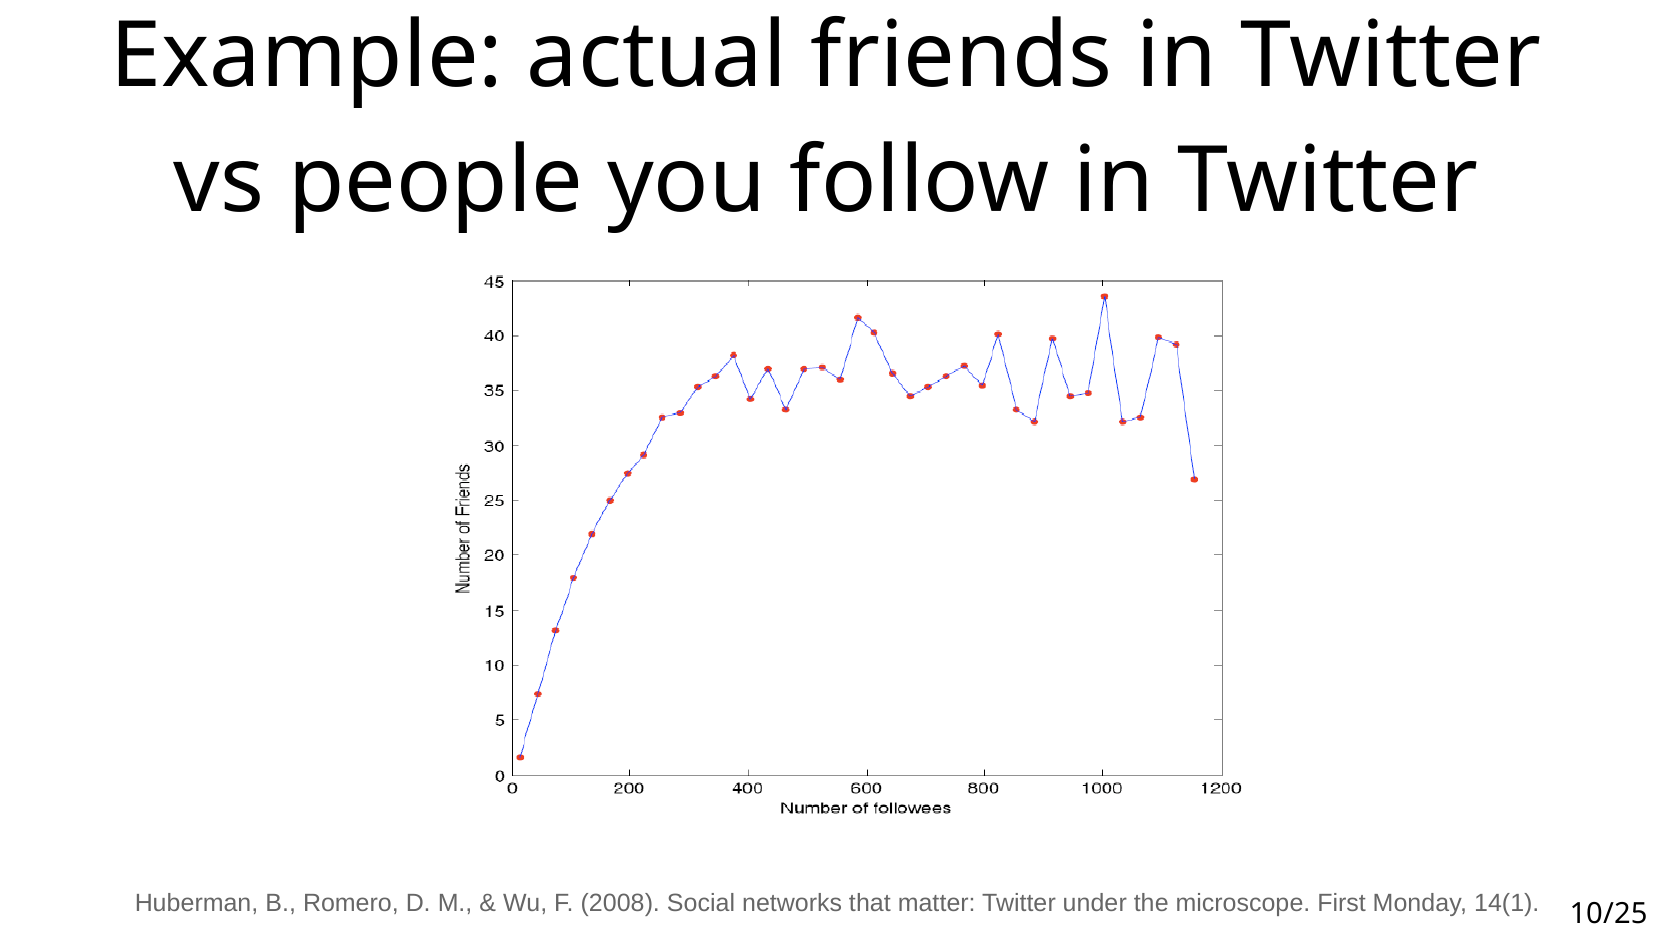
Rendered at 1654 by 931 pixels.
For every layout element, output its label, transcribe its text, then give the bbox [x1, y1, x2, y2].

picture [435, 254, 1261, 840]
text_box Huberman, B., Romero, D. M., & Wu, F. (2008). Social networks that matter: Twitter under the microscope. First Monday, 14(1). [120, 880, 1561, 931]
title Example: actual friends in Twitter vs people you follow in Twitter [82, 0, 1571, 243]
